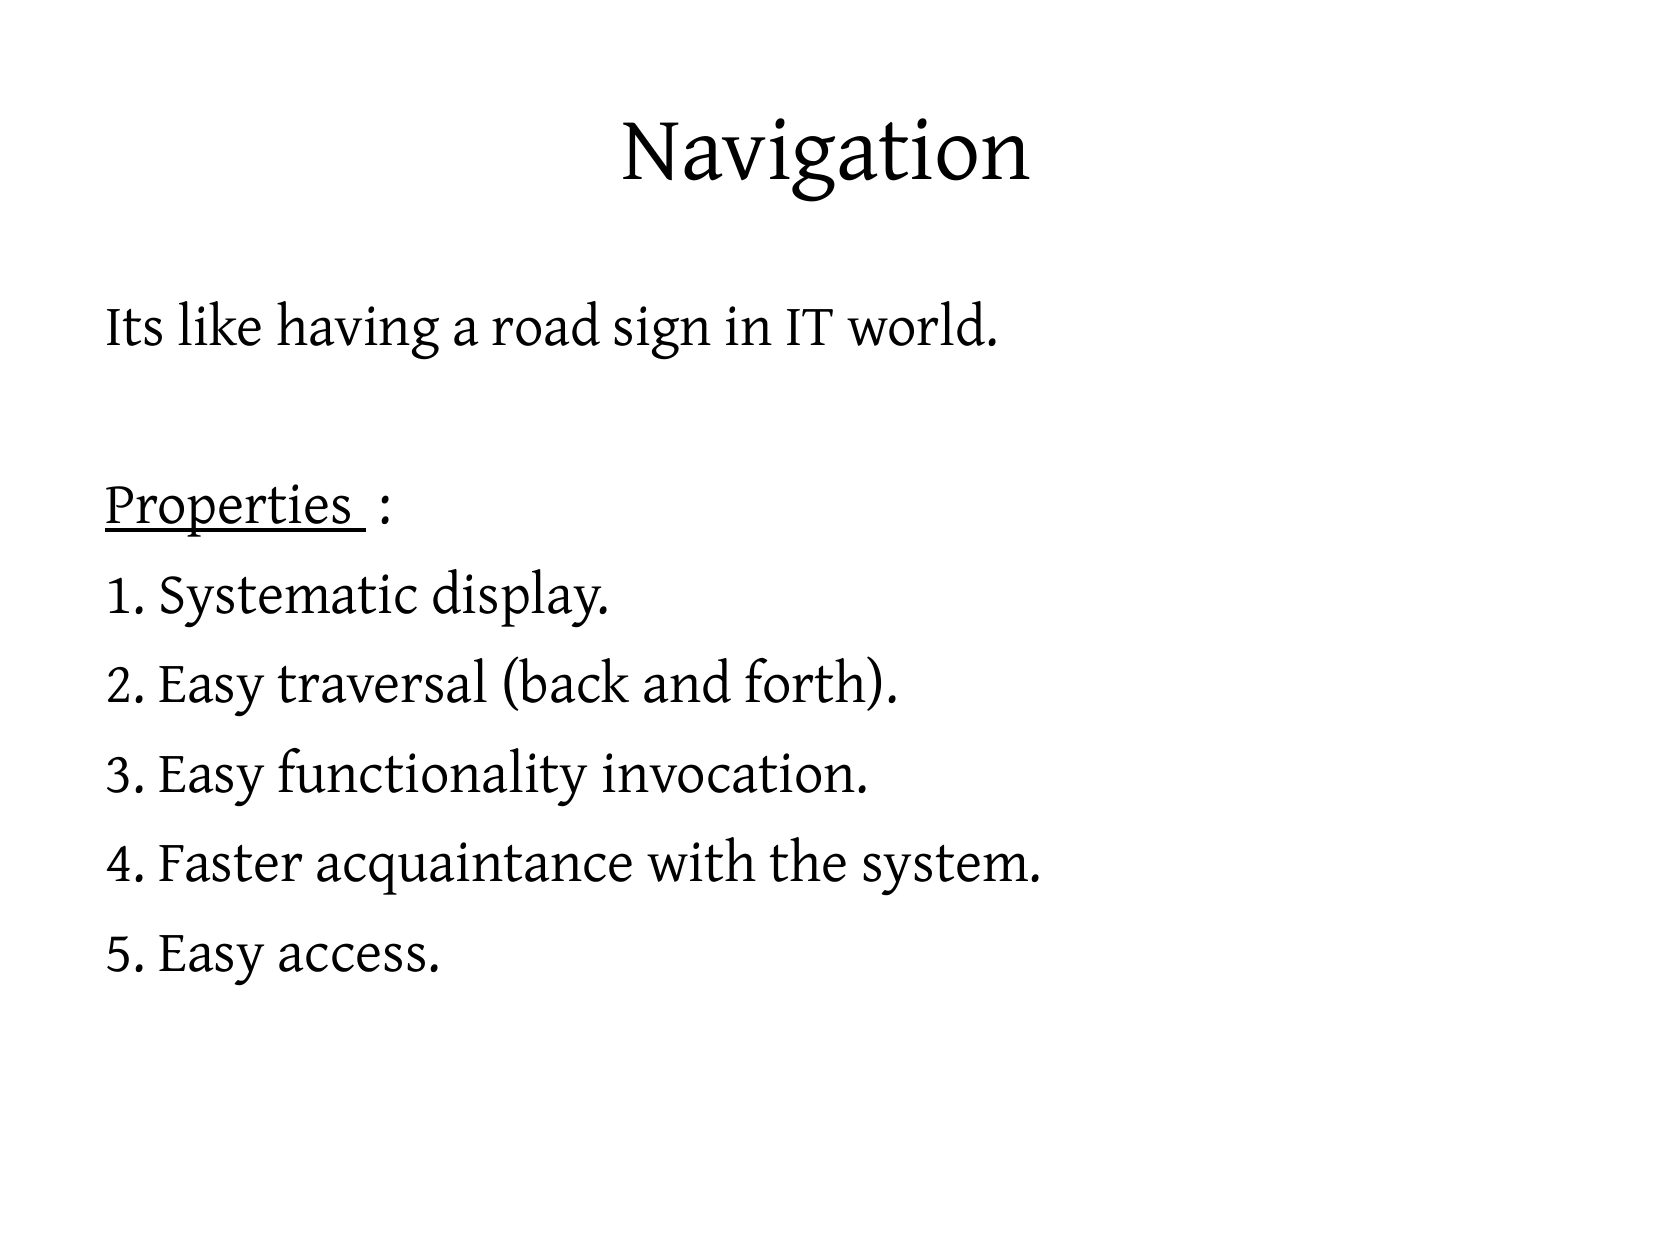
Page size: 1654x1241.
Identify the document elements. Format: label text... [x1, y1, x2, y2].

subtitle Its like having a road sign in IT world. Properties : 1. Systematic display. 2. Easy traversal (back and forth). 3. Easy functionality invocation. 4. Faster acquaintance with the system. 5. Easy access. [105, 276, 1594, 1096]
title Navigation [82, 49, 1571, 257]
